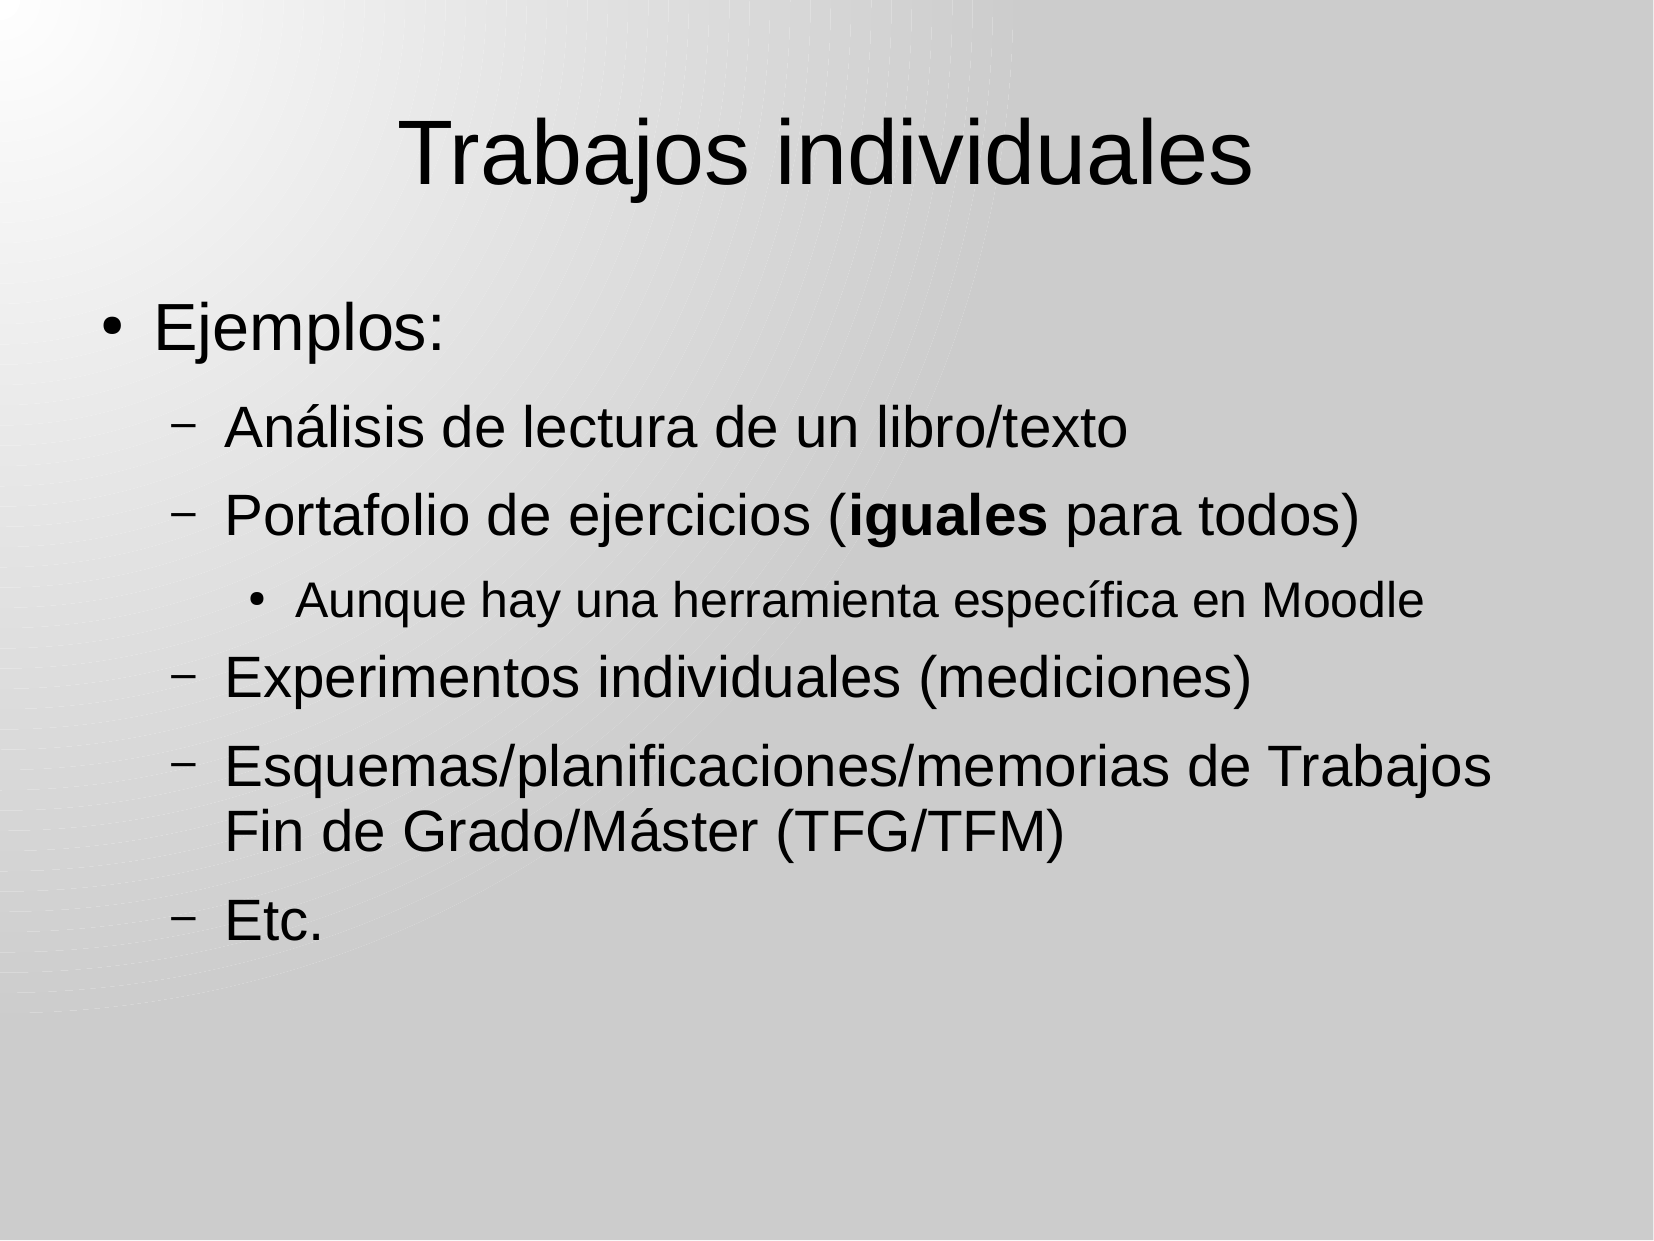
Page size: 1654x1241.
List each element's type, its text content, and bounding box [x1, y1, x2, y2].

title Trabajos individuales [82, 49, 1571, 257]
list Ejemplos: Análisis de lectura de un libro/texto Portafolio de ejercicios (iguales para todos) Aunque hay una herramienta específica en Moodle Experimentos individuales (mediciones) Esquemas/planificaciones/memorias de Trabajos Fin de Grado/Máster (TFG/TFM) Etc. [82, 290, 1538, 1109]
